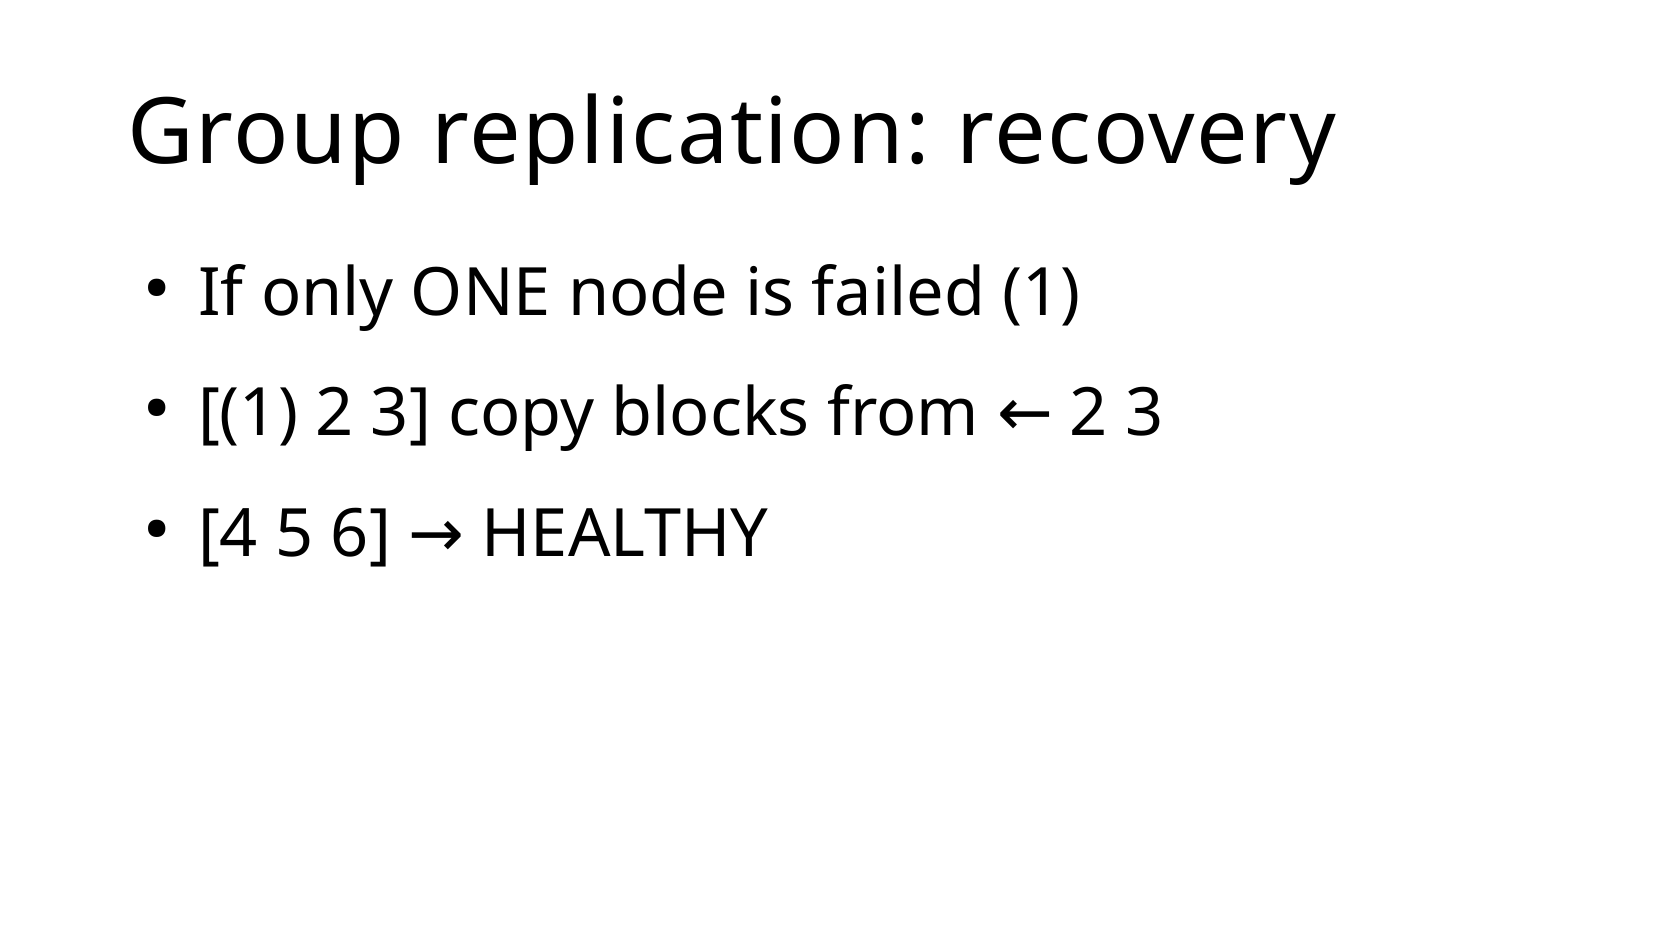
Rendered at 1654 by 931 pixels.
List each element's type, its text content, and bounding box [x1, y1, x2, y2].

title Group replication: recovery [127, 69, 1654, 187]
list If only ONE node is failed (1) [(1) 2 3] copy blocks from ← 2 3 [4 5 6] → HEALTHY [127, 244, 1527, 784]
